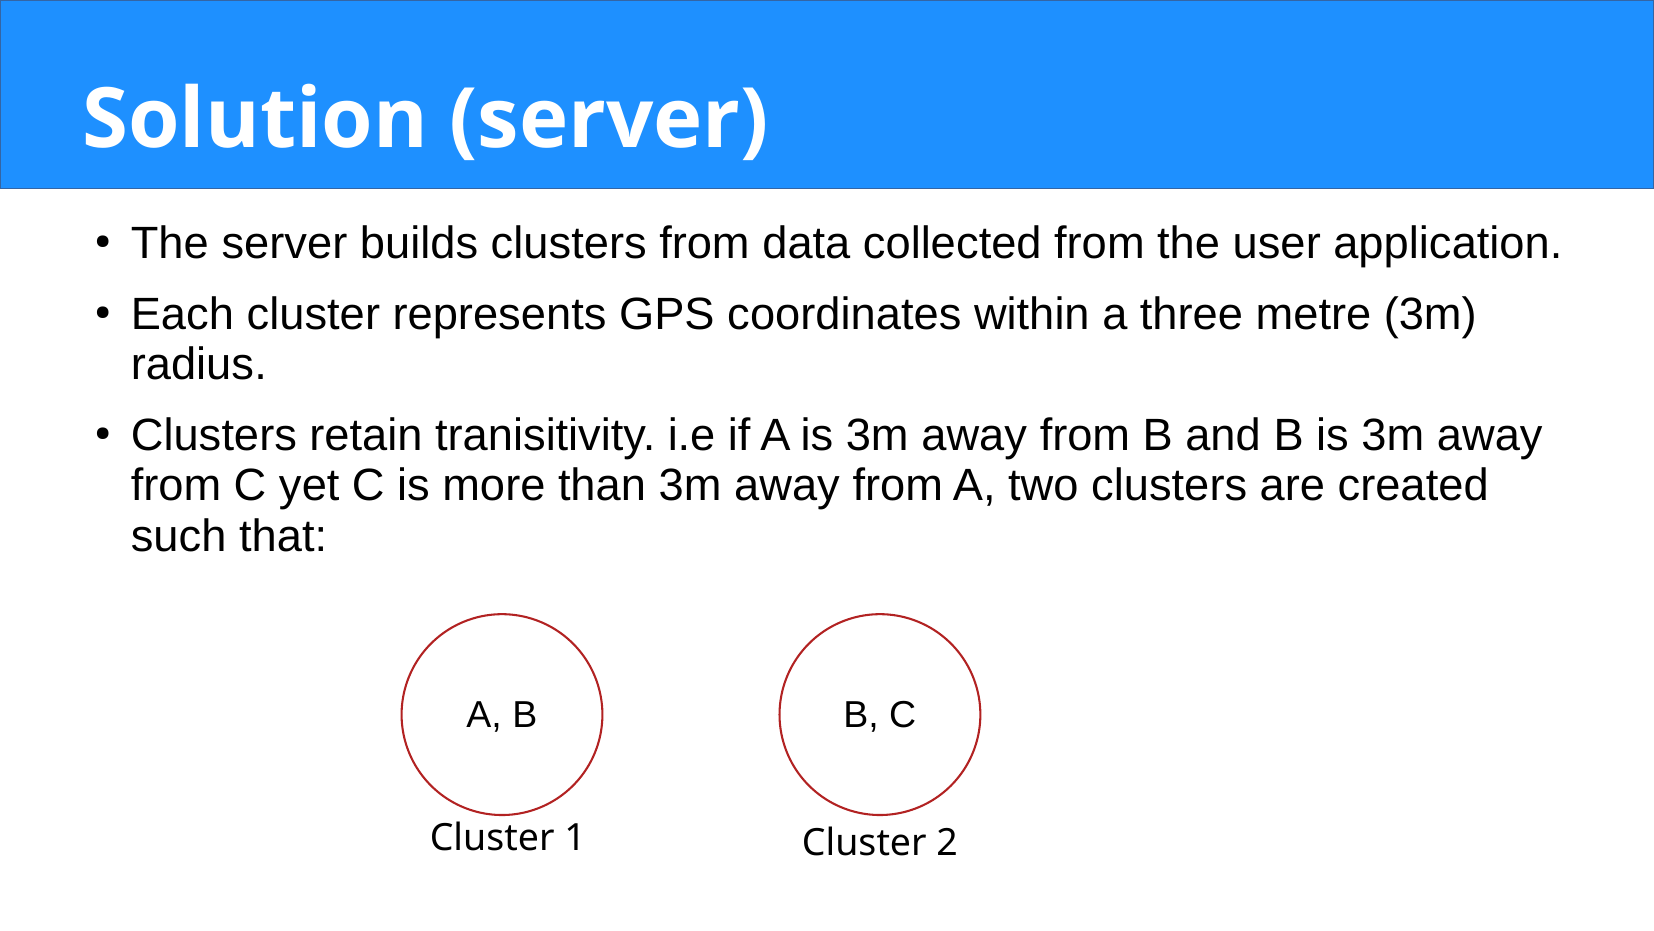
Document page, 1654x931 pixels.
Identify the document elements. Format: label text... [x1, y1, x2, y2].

title Solution (server) [82, 37, 1571, 193]
text_box Cluster 1 [383, 803, 632, 881]
list The server builds clusters from data collected from the user application. Each cluster represents GPS coordinates within a three metre (3m) radius. Clusters retain tranisitivity. i.e if A is 3m away from B and B is 3m away from C yet C is more than 3m away from A, two clusters are created such that: [82, 217, 1571, 603]
text_box B, C [779, 614, 981, 807]
text_box Cluster 2 [755, 807, 1004, 886]
text_box [0, 0, 1654, 189]
text_box A, B [401, 614, 603, 803]
